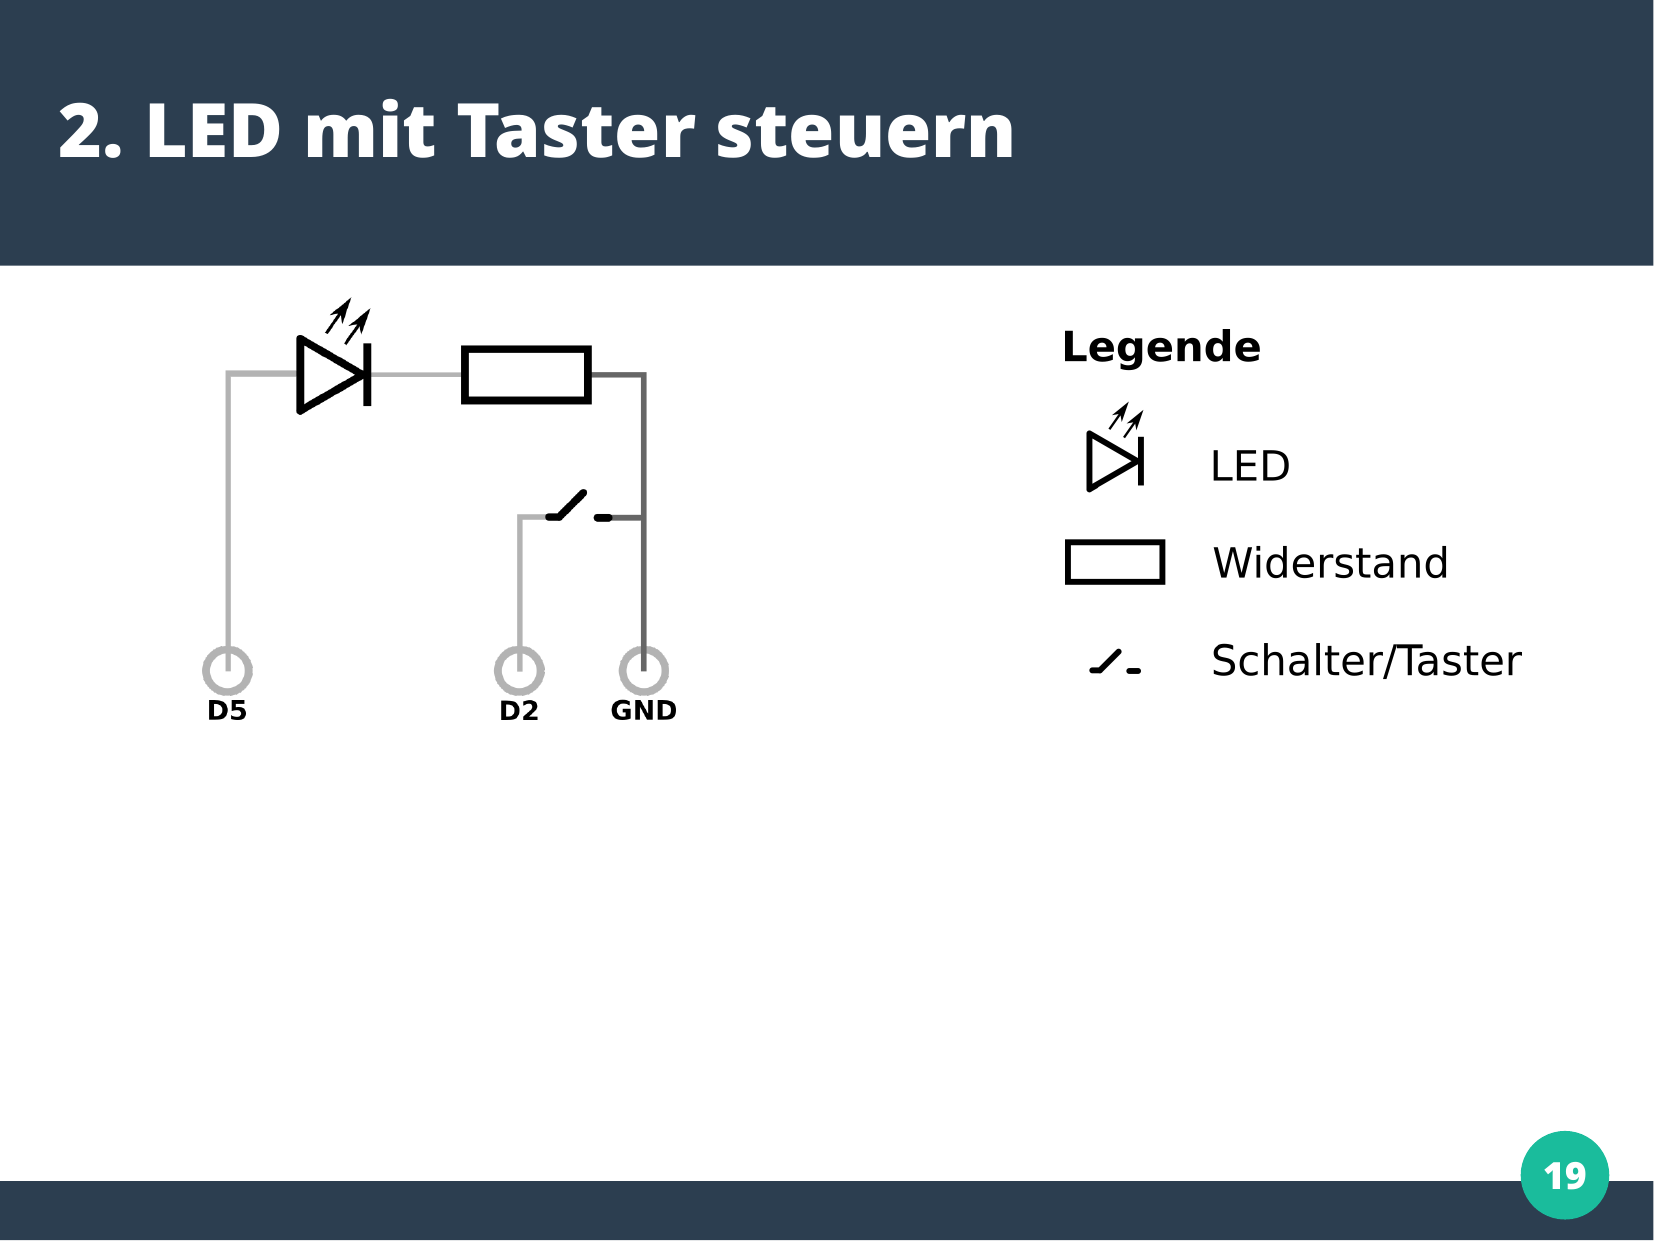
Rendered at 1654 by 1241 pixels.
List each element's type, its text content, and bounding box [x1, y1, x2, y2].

title 2. LED mit Taster steuern [59, 49, 1595, 207]
picture [202, 297, 676, 721]
picture [1065, 329, 1522, 803]
